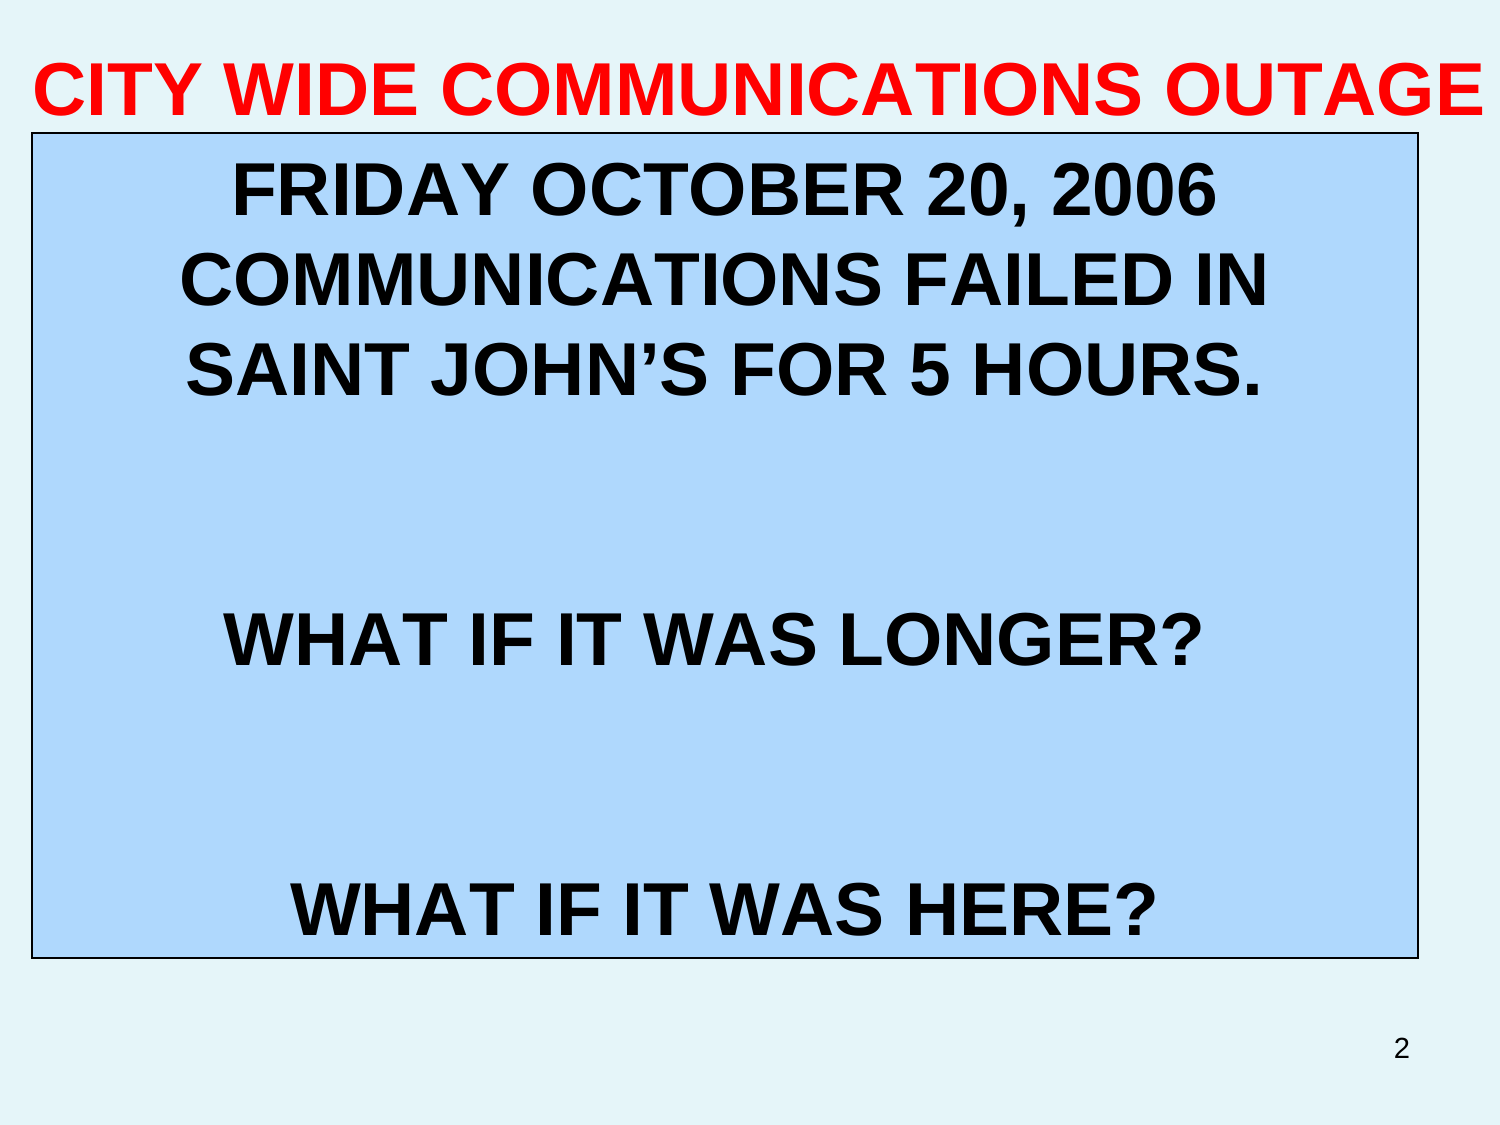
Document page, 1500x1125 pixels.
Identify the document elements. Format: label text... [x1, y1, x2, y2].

text_box FRIDAY OCTOBER 20, 2006 COMMUNICATIONS FAILED IN SAINT JOHN’S FOR 5 HOURS. WHAT IF IT WAS LONGER? WHAT IF IT WAS HERE? [32, 132, 1419, 959]
text_box CITY WIDE COMMUNICATIONS OUTAGE [0, 33, 1500, 139]
